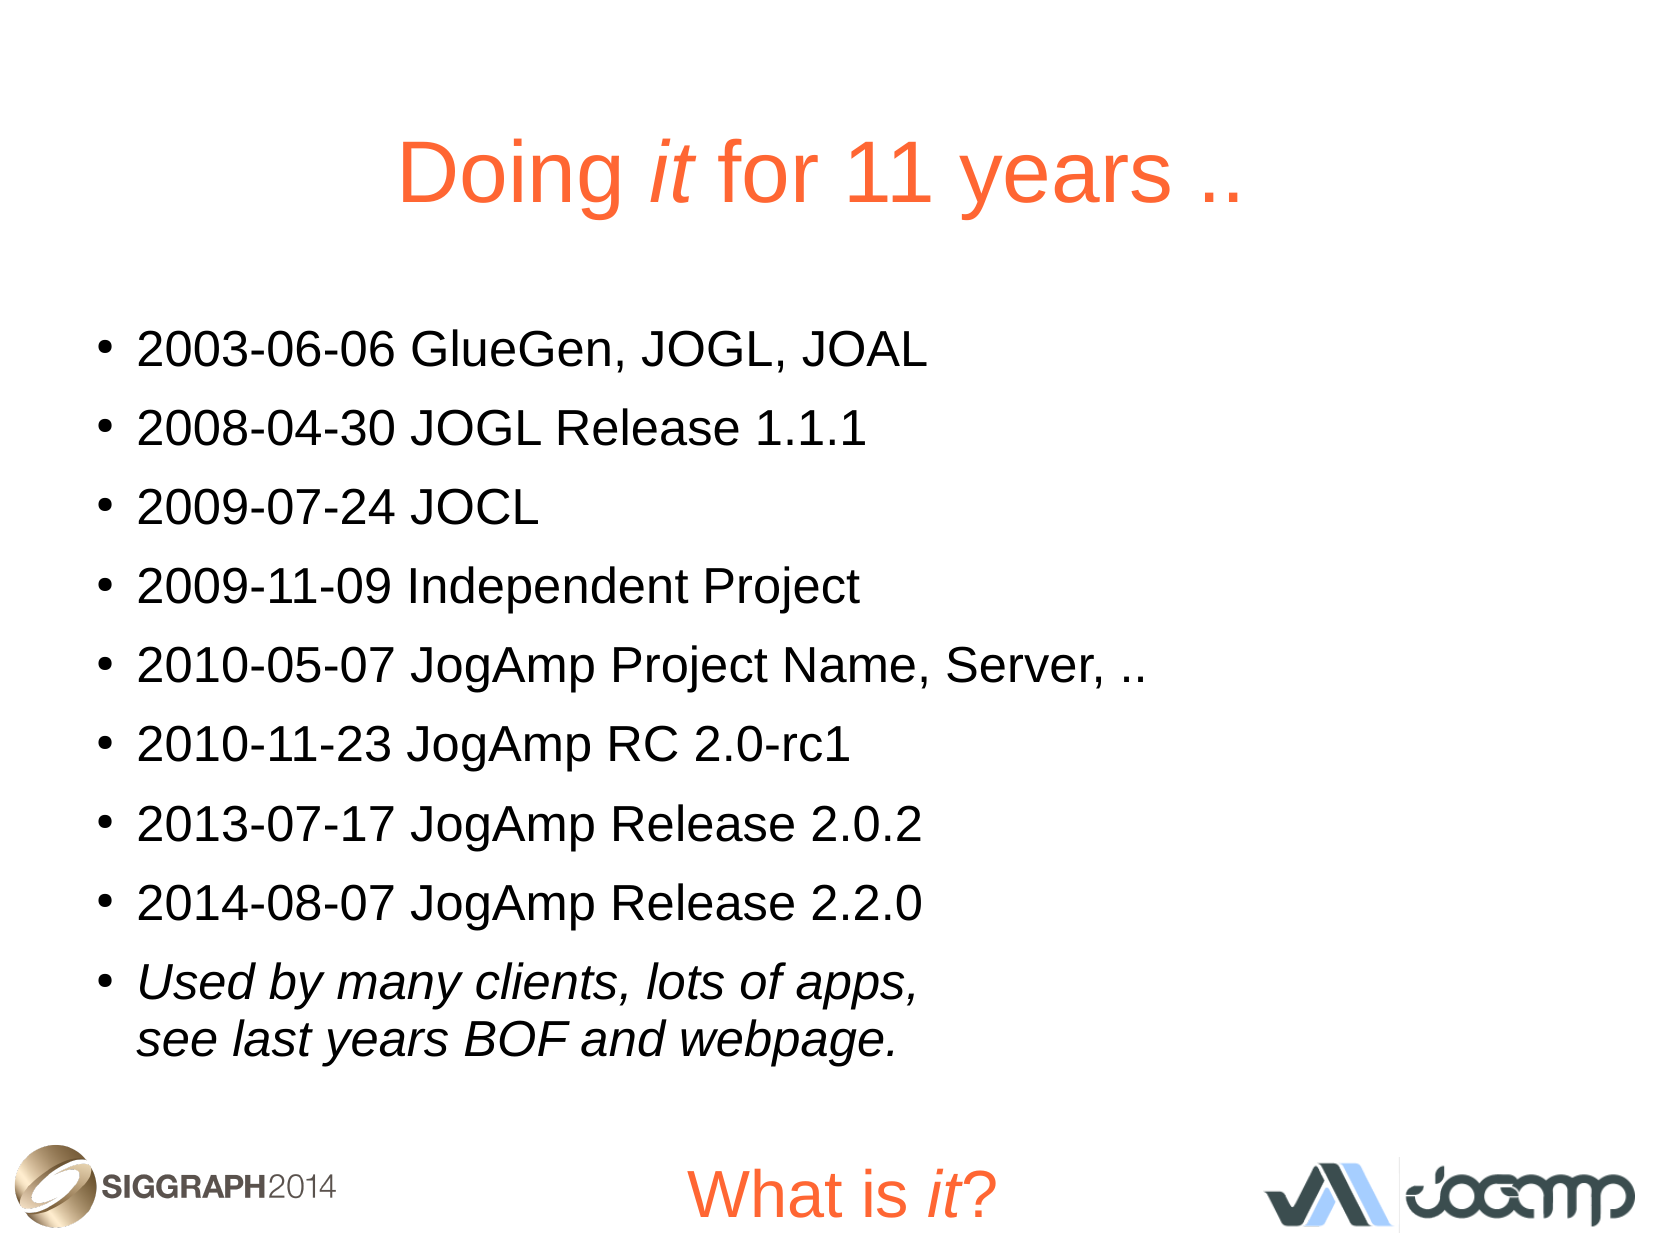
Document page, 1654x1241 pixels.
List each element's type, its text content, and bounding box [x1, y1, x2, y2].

text_box What is it? [672, 1149, 1014, 1239]
title Doing it for 11 years .. [68, 102, 1576, 241]
list 2003-06-06 GlueGen, JOGL, JOAL 2008-04-30 JOGL Release 1.1.1 2009-07-24 JOCL 2009-11-09 Independent Project 2010-05-07 JogAmp Project Name, Server, .. 2010-11-23 JogAmp RC 2.0-rc1 2013-07-17 JogAmp Release 2.0.2 2014-08-07 JogAmp Release 2.2.0 Used by many clients, lots of apps, see last years BOF and webpage. [82, 319, 1538, 1075]
picture [7, 1133, 343, 1239]
picture [1262, 1157, 1635, 1233]
